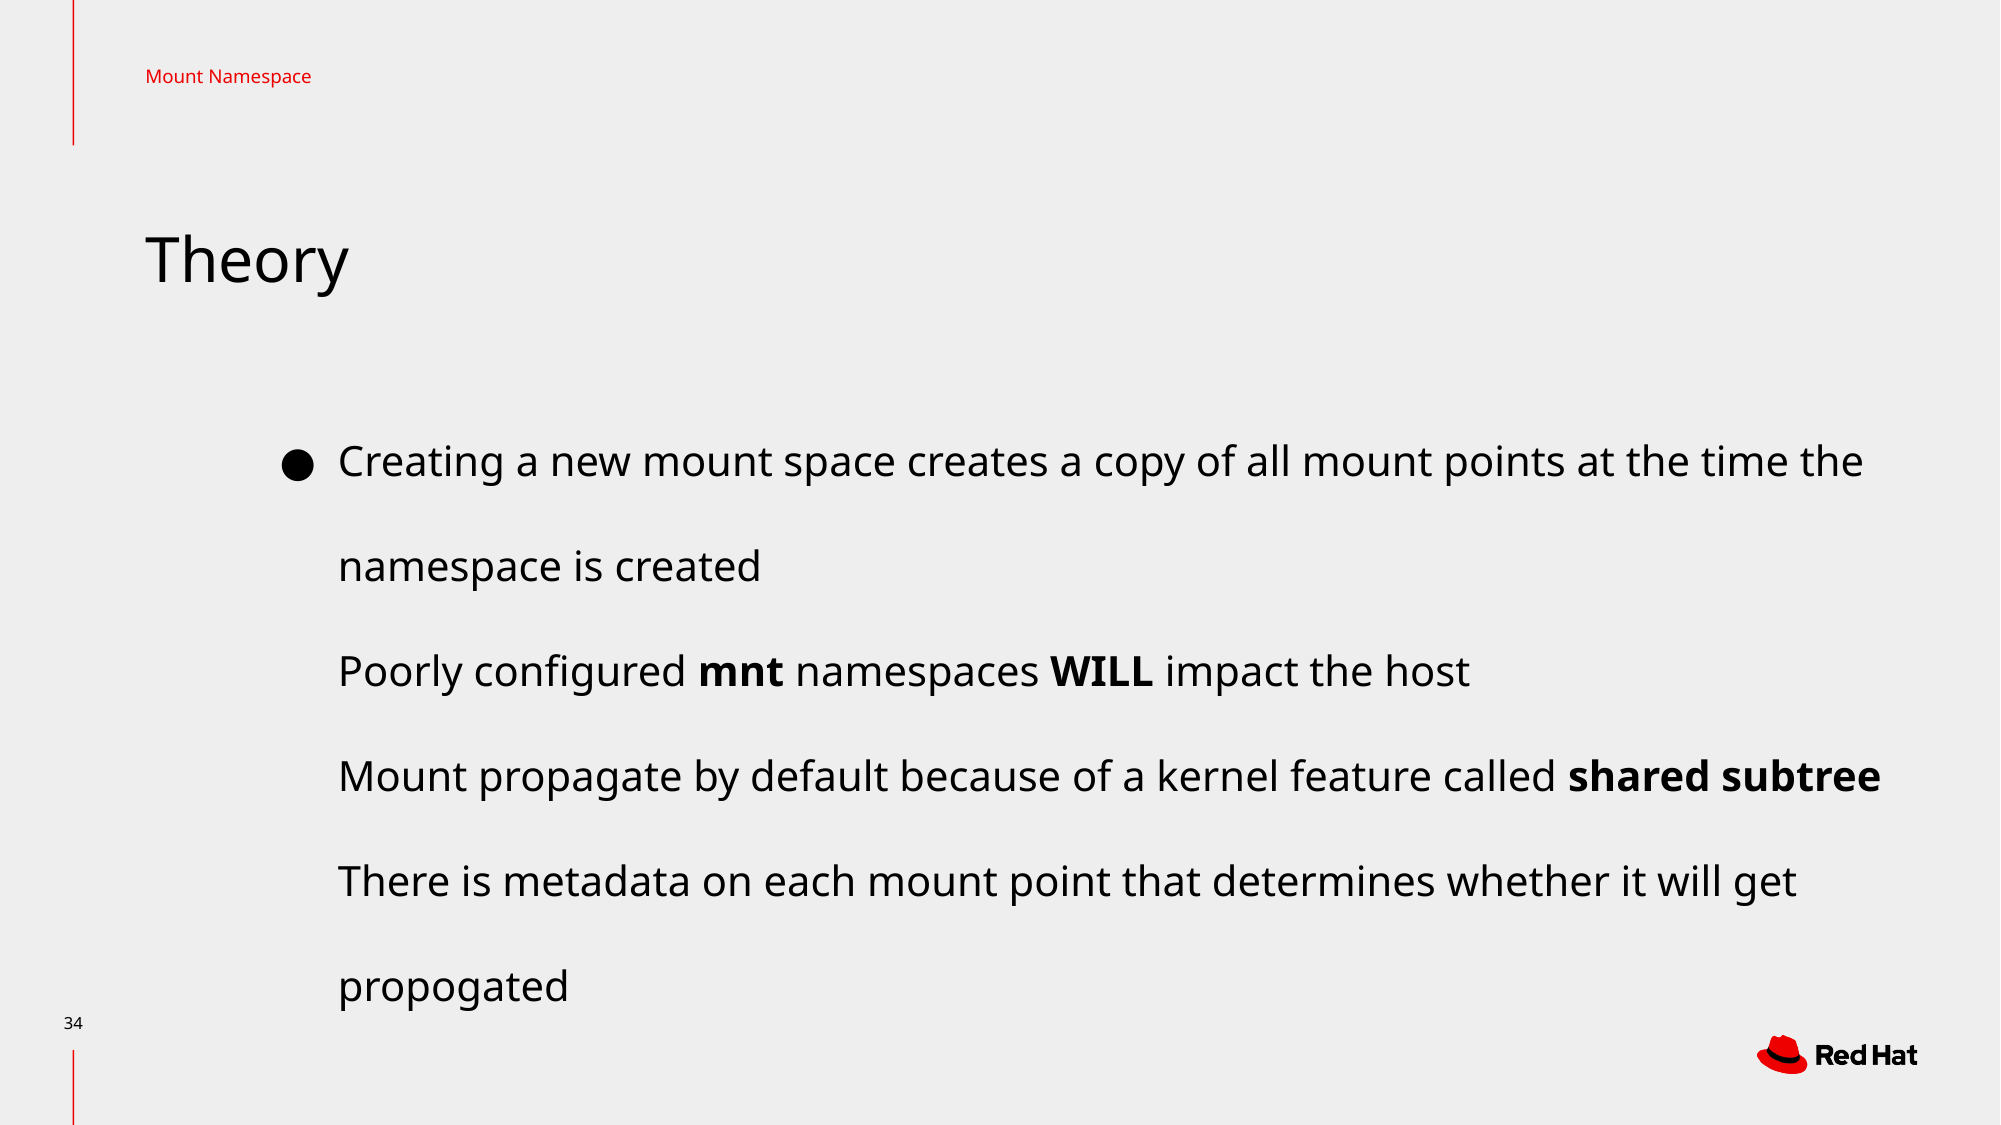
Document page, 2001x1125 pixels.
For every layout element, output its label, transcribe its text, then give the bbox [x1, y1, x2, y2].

picture [1757, 1035, 1918, 1074]
title Theory [73, 193, 1713, 353]
title Creating a new mount space creates a copy of all mount points at the time the namespace is created Poorly configured mnt namespaces WILL impact the host Mount propagate by default because of a kernel feature called shared subtree There is metadata on each mount point that determines whether it will get propogated [262, 380, 1955, 912]
slide_number <number> [13, 1012, 134, 1036]
subtitle Mount Namespace [73, 9, 919, 143]
